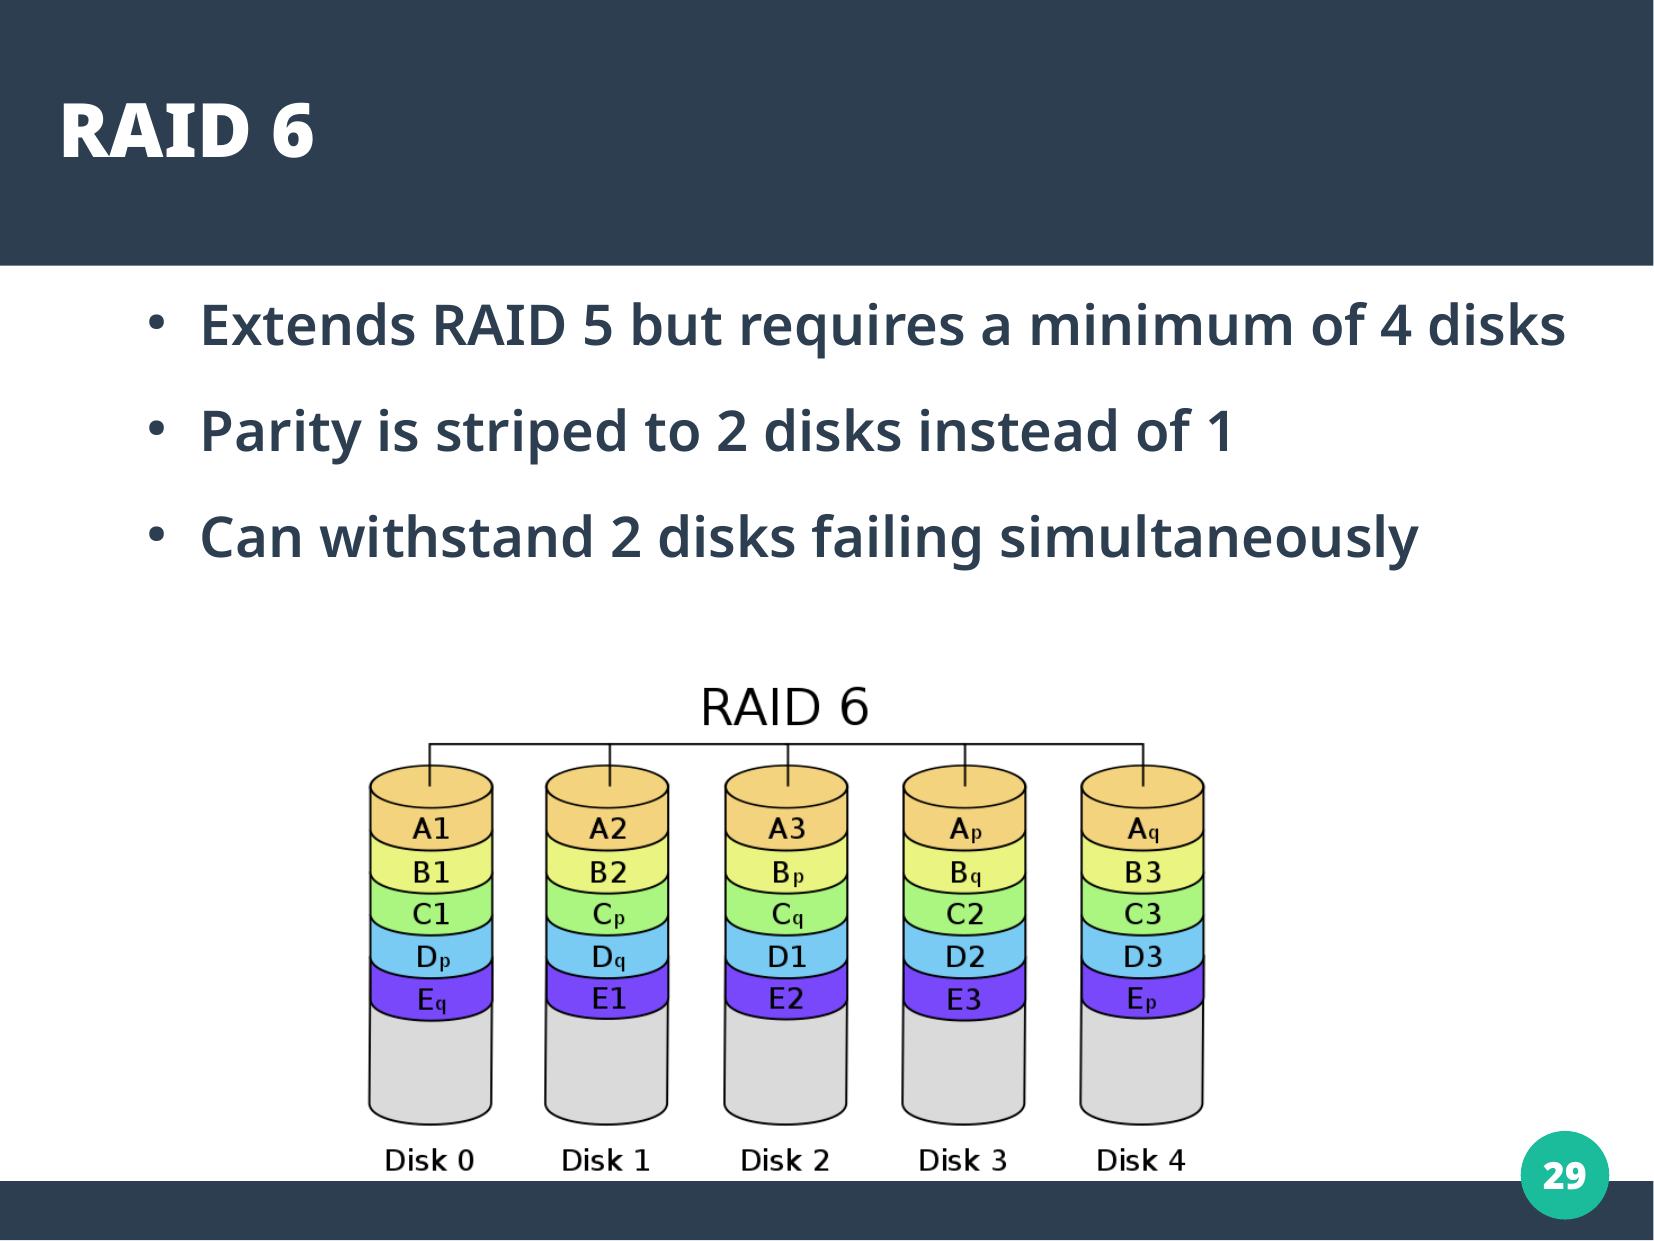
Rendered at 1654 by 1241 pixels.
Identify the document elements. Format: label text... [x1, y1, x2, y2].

list Extends RAID 5 but requires a minimum of 4 disks Parity is striped to 2 disks instead of 1 Can withstand 2 disks failing simultaneously [128, 285, 1571, 741]
title RAID 6 [59, 49, 1595, 207]
picture [345, 670, 1246, 1201]
